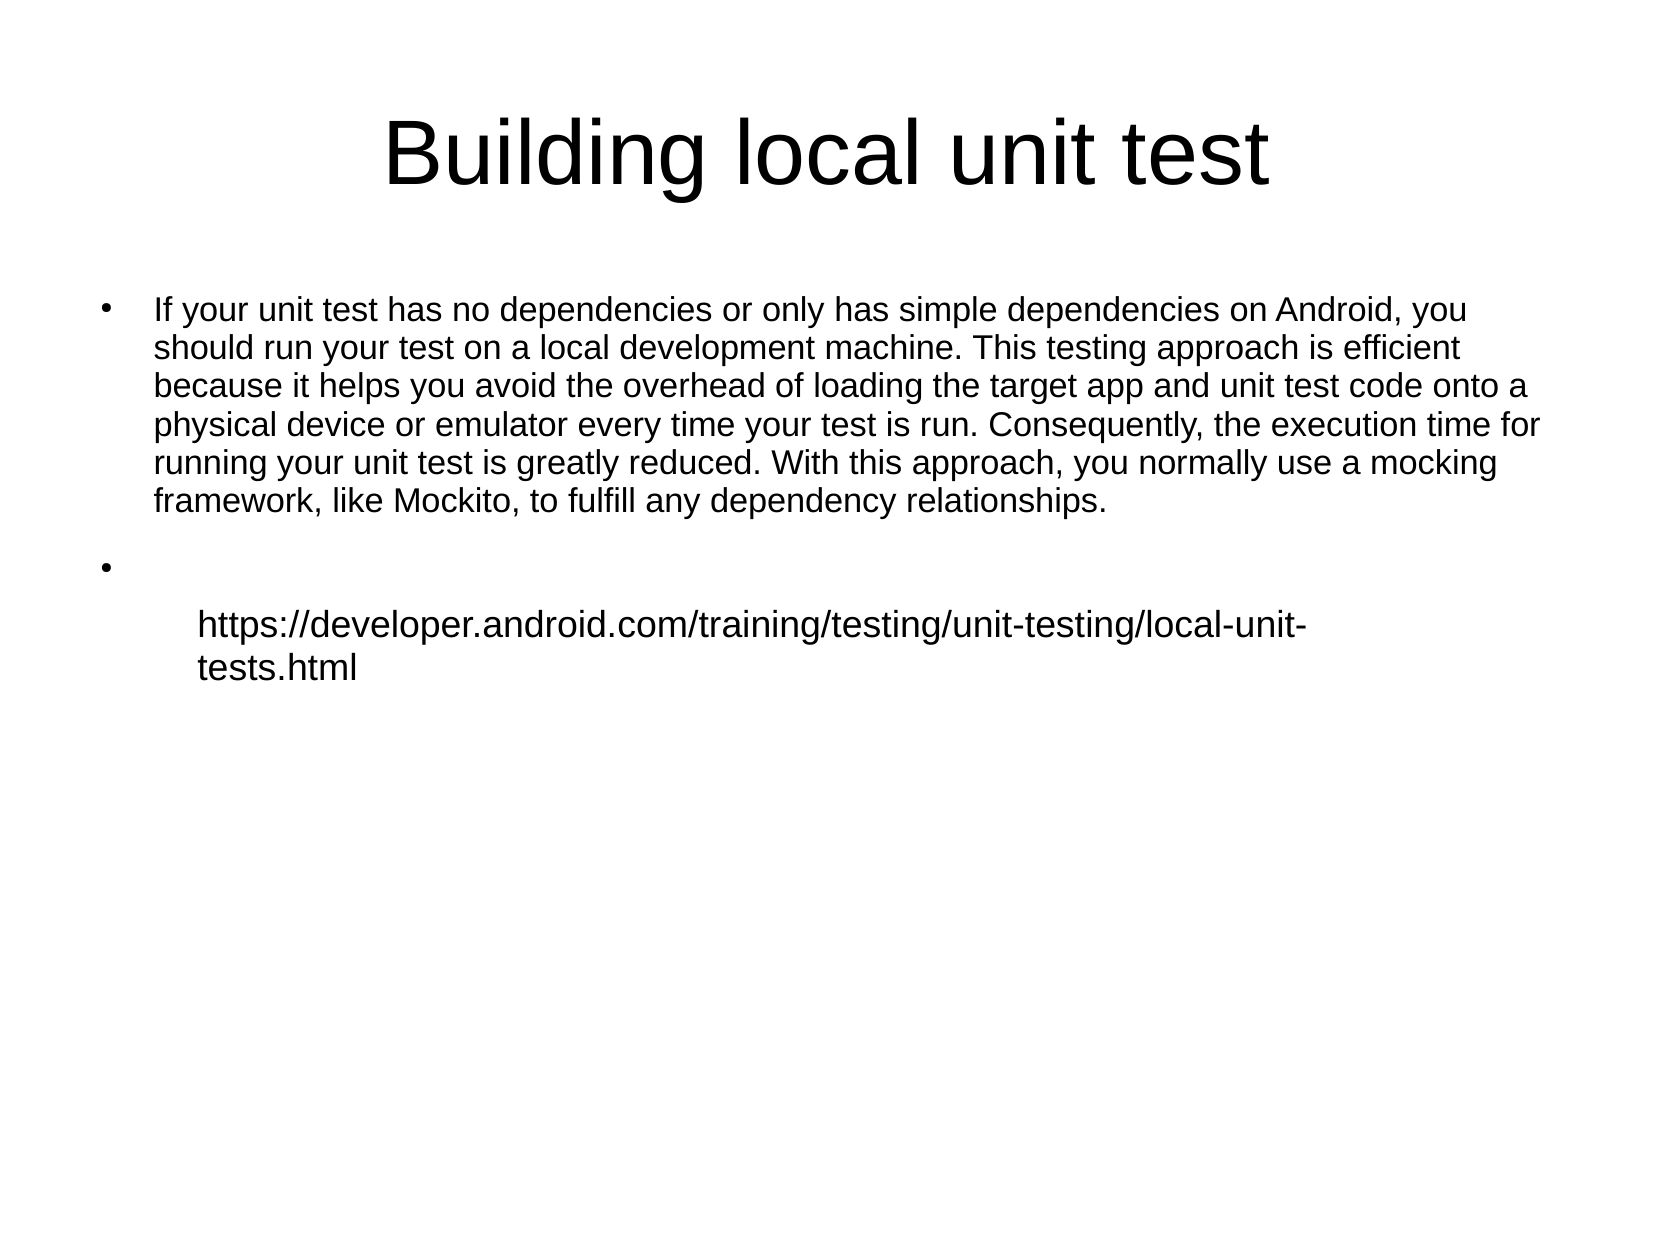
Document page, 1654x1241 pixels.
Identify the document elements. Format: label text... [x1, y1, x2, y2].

title Building local unit test [82, 49, 1571, 257]
list If your unit test has no dependencies or only has simple dependencies on Android, you should run your test on a local development machine. This testing approach is efficient because it helps you avoid the overhead of loading the target app and unit test code onto a physical device or emulator every time your test is run. Consequently, the execution time for running your unit test is greatly reduced. With this approach, you normally use a mocking framework, like Mockito, to fulfill any dependency relationships. [82, 290, 1571, 1010]
text_box https://developer.android.com/training/testing/unit-testing/local-unit-tests.html [182, 596, 1484, 654]
